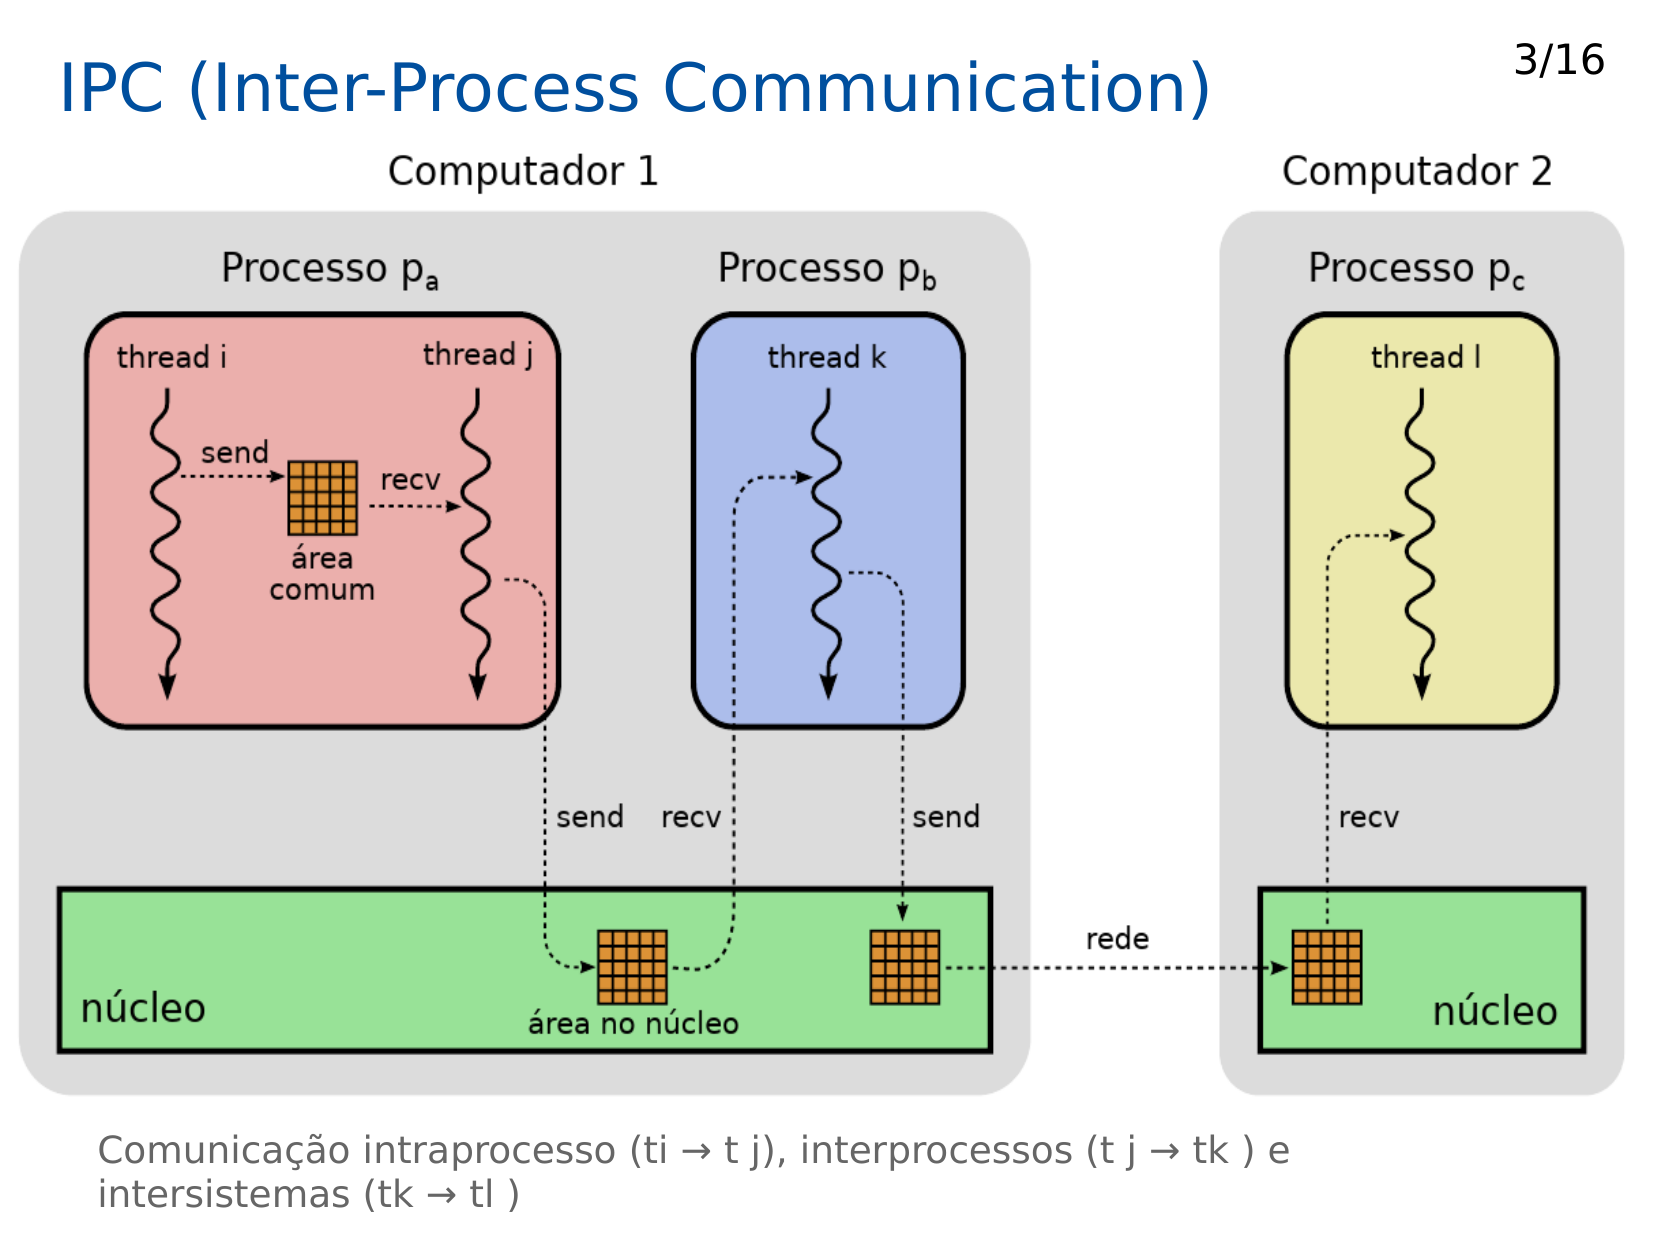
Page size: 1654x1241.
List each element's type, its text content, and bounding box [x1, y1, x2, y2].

text_box Comunicação intraprocesso (ti → t j), interprocessos (t j → tk ) e intersistemas (tk → tl ) [82, 1121, 1313, 1224]
title IPC (Inter-Process Communication) [59, 29, 1459, 148]
picture [11, 148, 1638, 1101]
